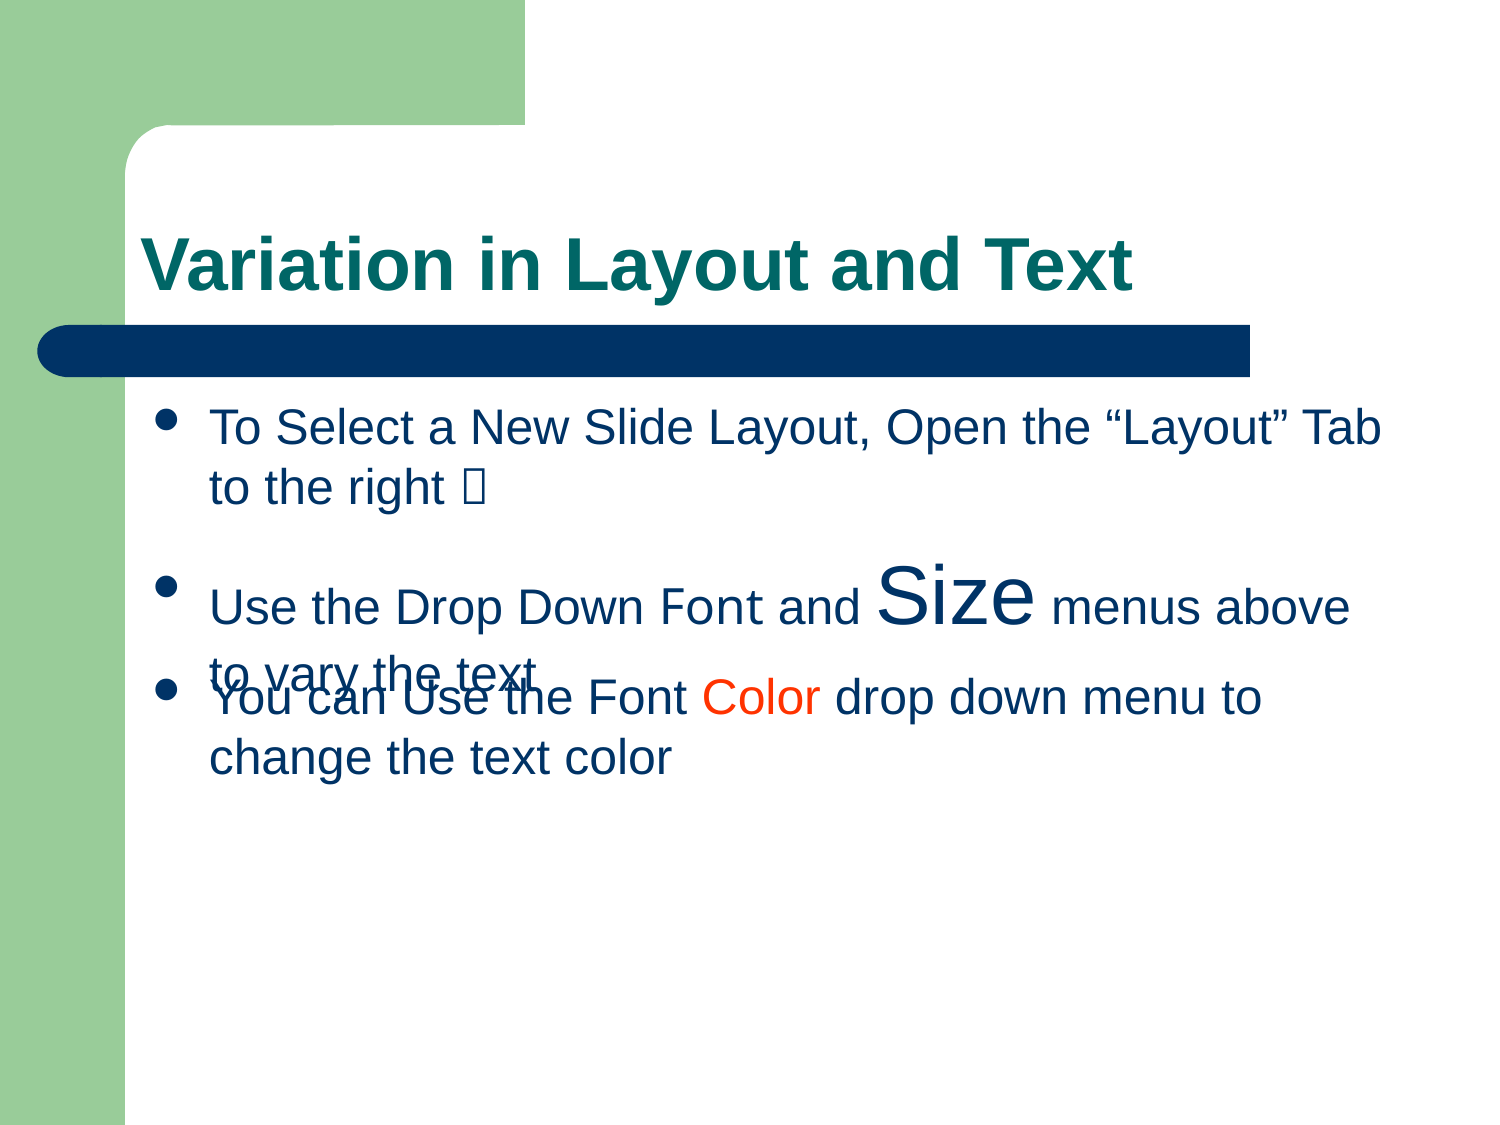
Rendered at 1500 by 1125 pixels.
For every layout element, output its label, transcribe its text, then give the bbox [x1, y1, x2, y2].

title Variation in Layout and Text [125, 125, 1425, 313]
list Use the Drop Down Font and Size menus above to vary the text [137, 387, 1400, 999]
